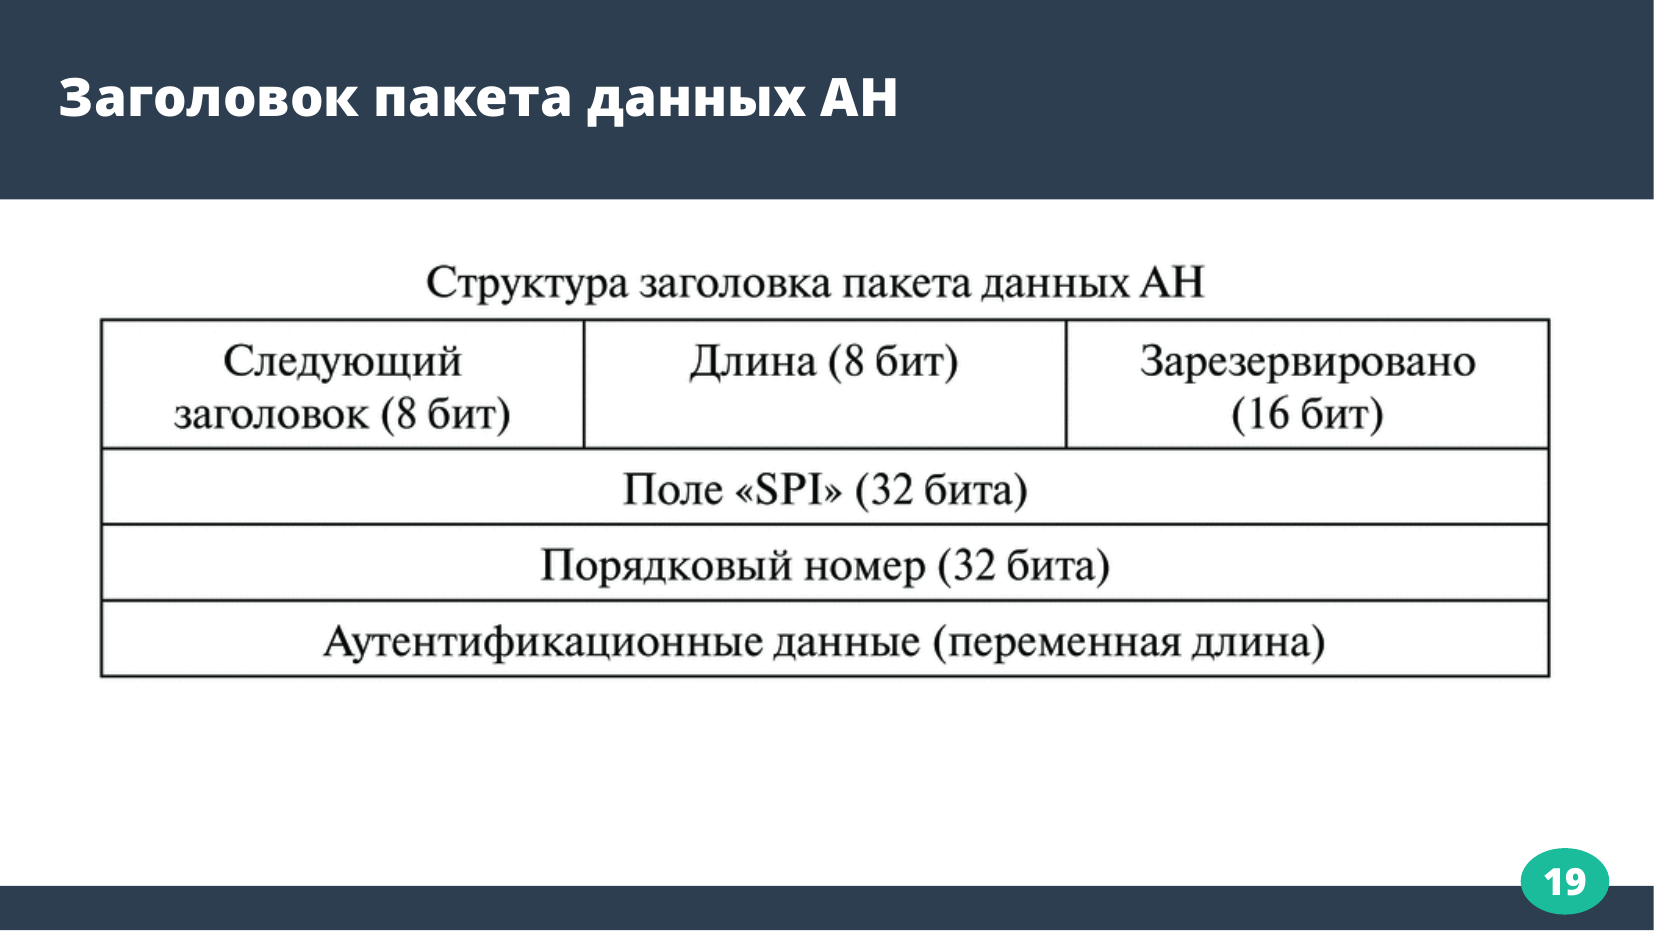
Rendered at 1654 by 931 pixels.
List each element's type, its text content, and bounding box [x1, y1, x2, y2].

picture [92, 251, 1562, 688]
title Заголовок пакета данных AH [59, 37, 1595, 155]
